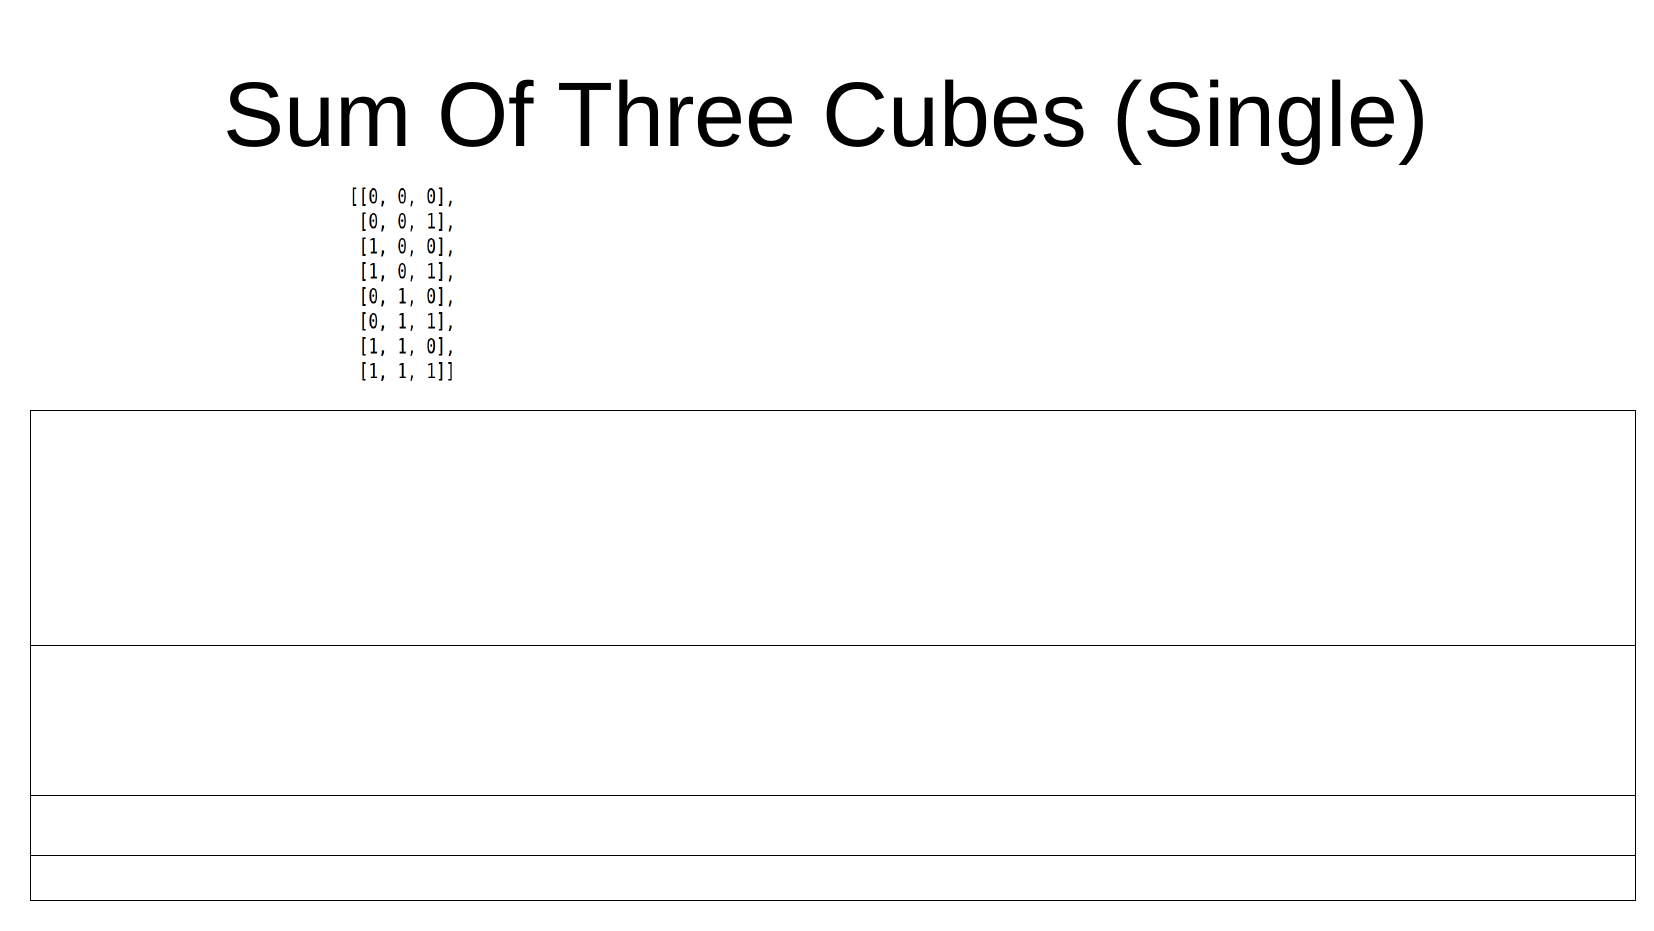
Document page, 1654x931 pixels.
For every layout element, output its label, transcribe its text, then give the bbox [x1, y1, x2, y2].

text_box [30, 410, 1636, 901]
title Sum Of Three Cubes (Single) [82, 37, 1571, 193]
picture [255, 193, 1471, 410]
